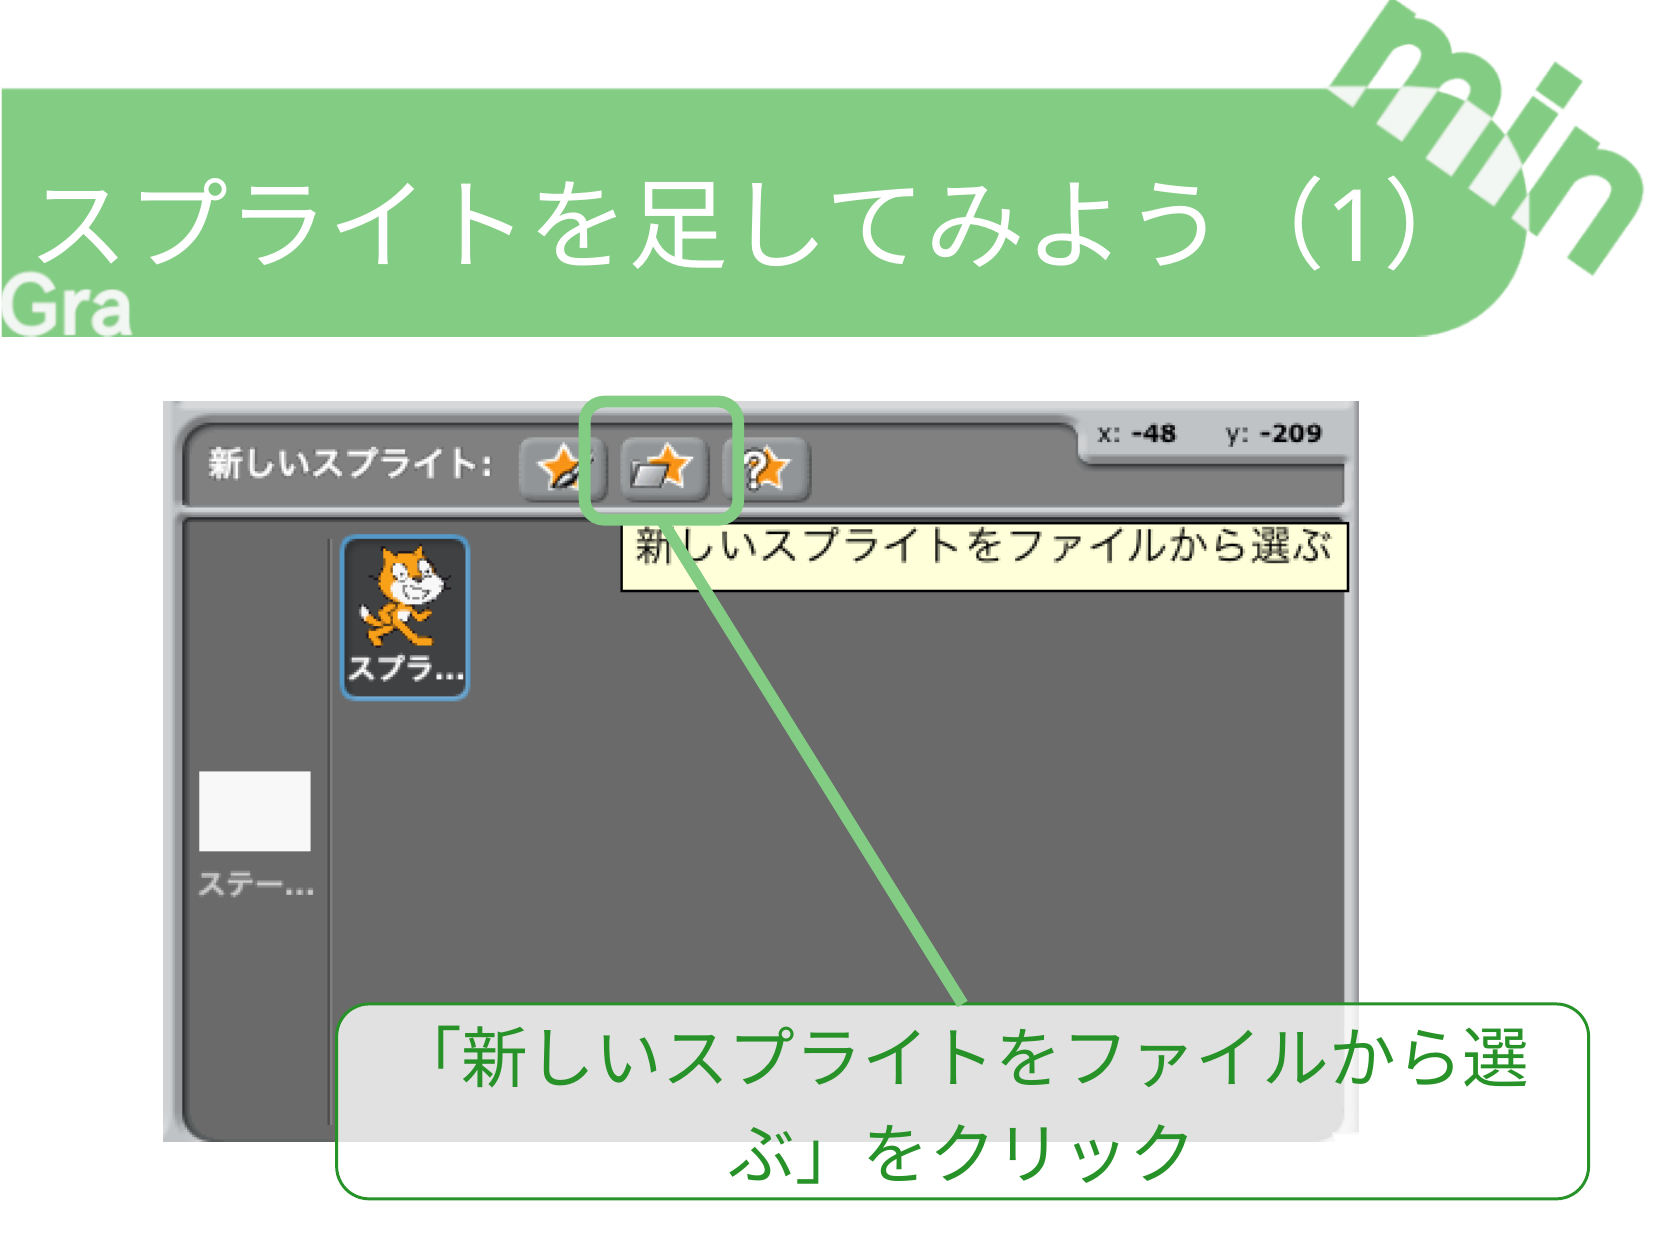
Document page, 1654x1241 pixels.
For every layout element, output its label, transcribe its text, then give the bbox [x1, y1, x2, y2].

picture [673, 401, 1359, 1003]
picture [1, 0, 1654, 337]
picture [163, 401, 954, 1142]
title スプライトを足してみよう（1） [11, 134, 1501, 303]
picture [591, 408, 732, 513]
text_box 「新しいスプライトをファイルから選ぶ」をクリック [336, 1003, 1589, 1199]
